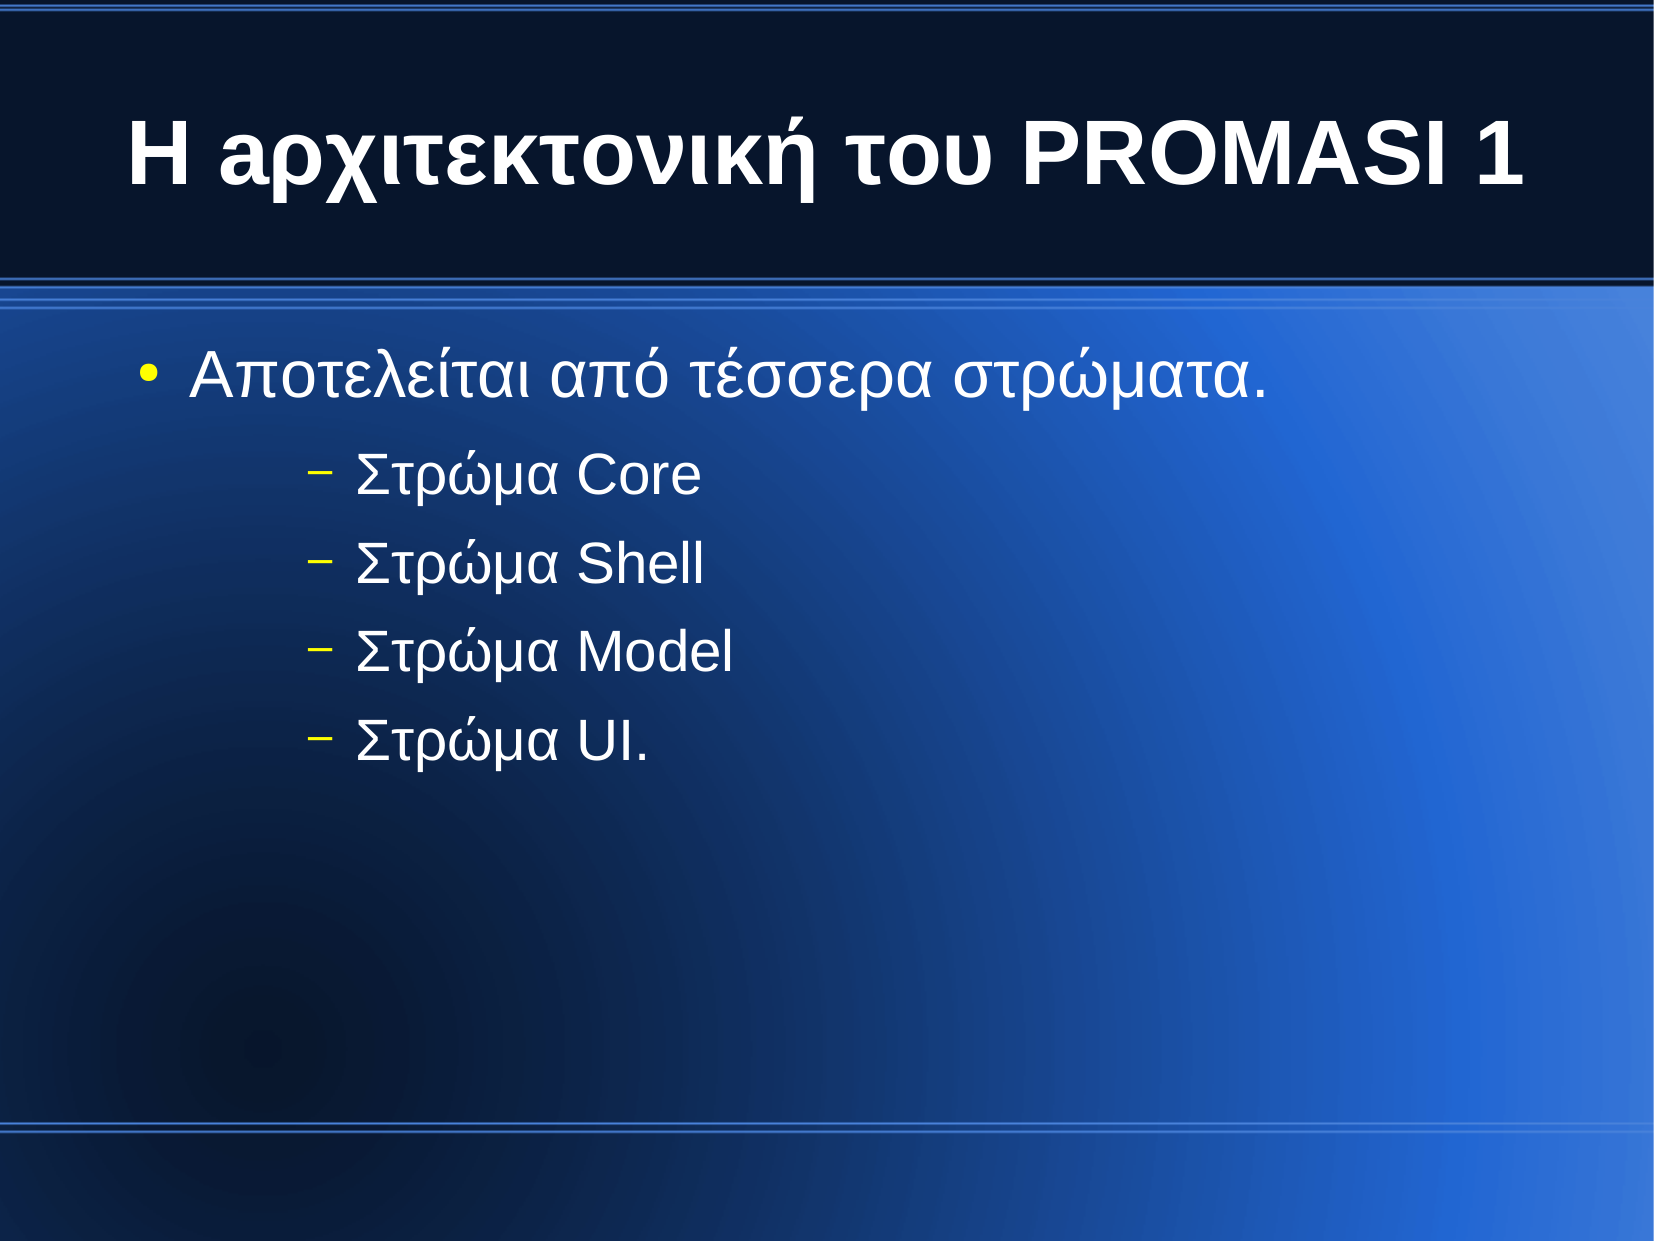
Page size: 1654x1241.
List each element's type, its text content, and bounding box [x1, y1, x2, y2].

picture [0, 0, 1654, 1241]
list Αποτελείται από τέσσερα στρώματα. Στρώμα Core Στρώμα Shell Στρώμα Model Στρώμα UI. [119, 337, 1501, 1119]
title H aρχιτεκτονική του PROMASI 1 [82, 49, 1571, 257]
